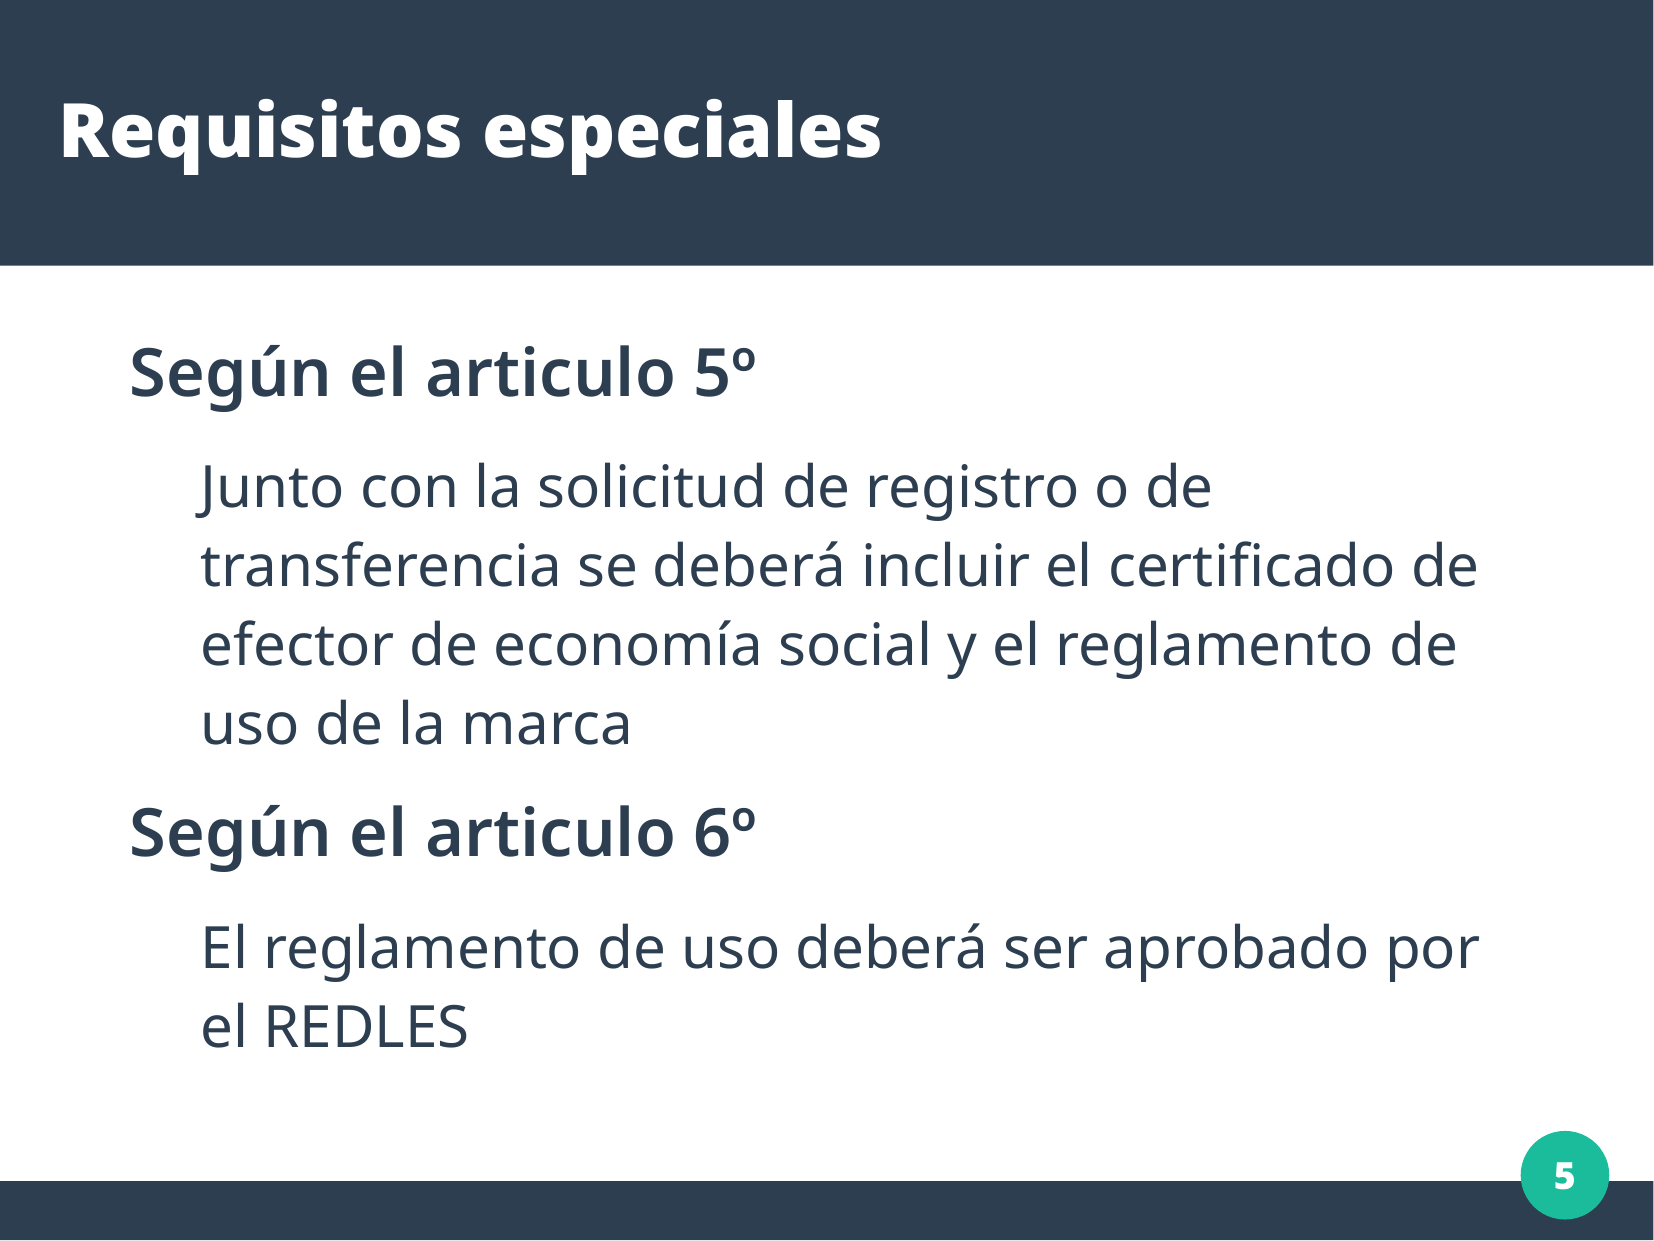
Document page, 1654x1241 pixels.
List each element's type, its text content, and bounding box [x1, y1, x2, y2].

list Según el articulo 5º Junto con la solicitud de registro o de transferencia se deberá incluir el certificado de efector de economía social y el reglamento de uso de la marca Según el articulo 6º El reglamento de uso deberá ser aprobado por el REDLES [59, 324, 1524, 1152]
title Requisitos especiales [59, 49, 1595, 207]
